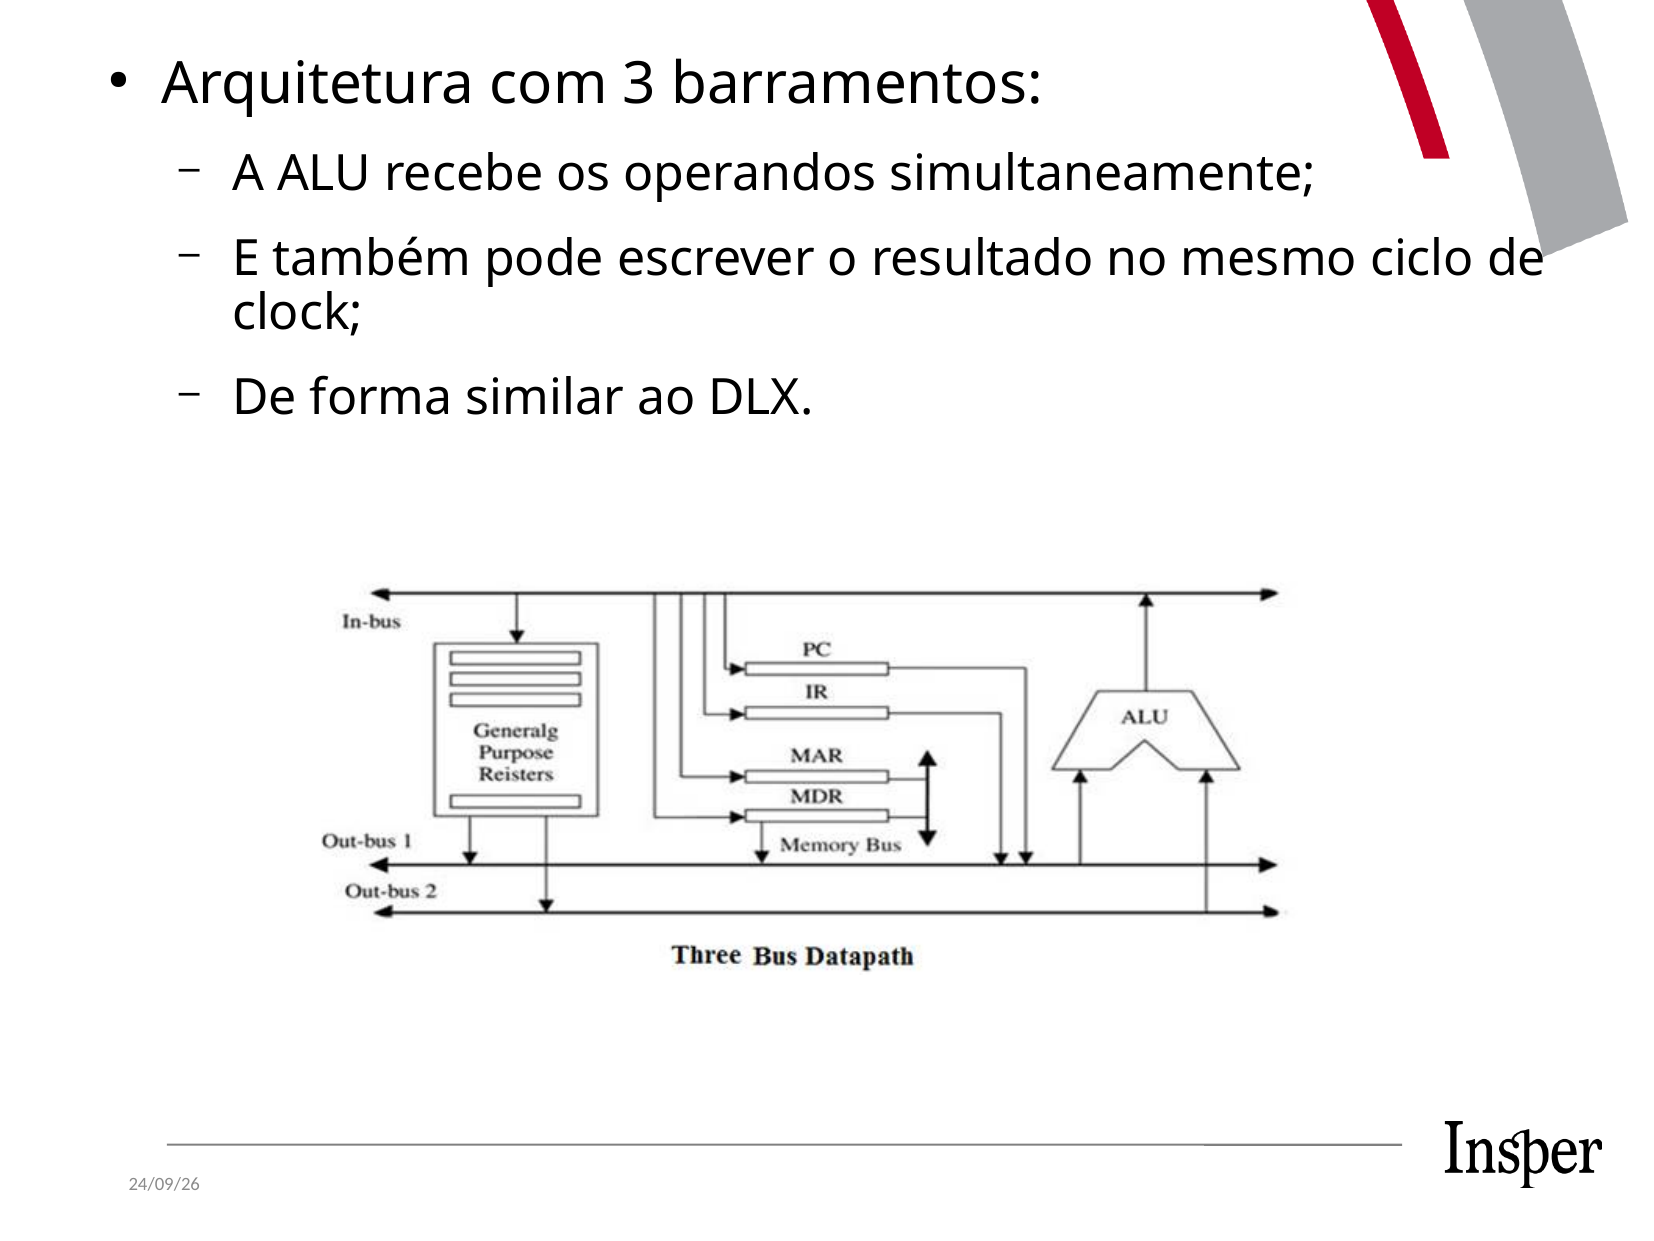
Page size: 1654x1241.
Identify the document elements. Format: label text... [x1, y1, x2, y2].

list Arquitetura com 3 barramentos: A ALU recebe os operandos simultaneamente; E também pode escrever o resultado no mesmo ciclo de clock; De forma similar ao DLX. [90, 53, 1570, 1114]
picture [297, 570, 1313, 975]
